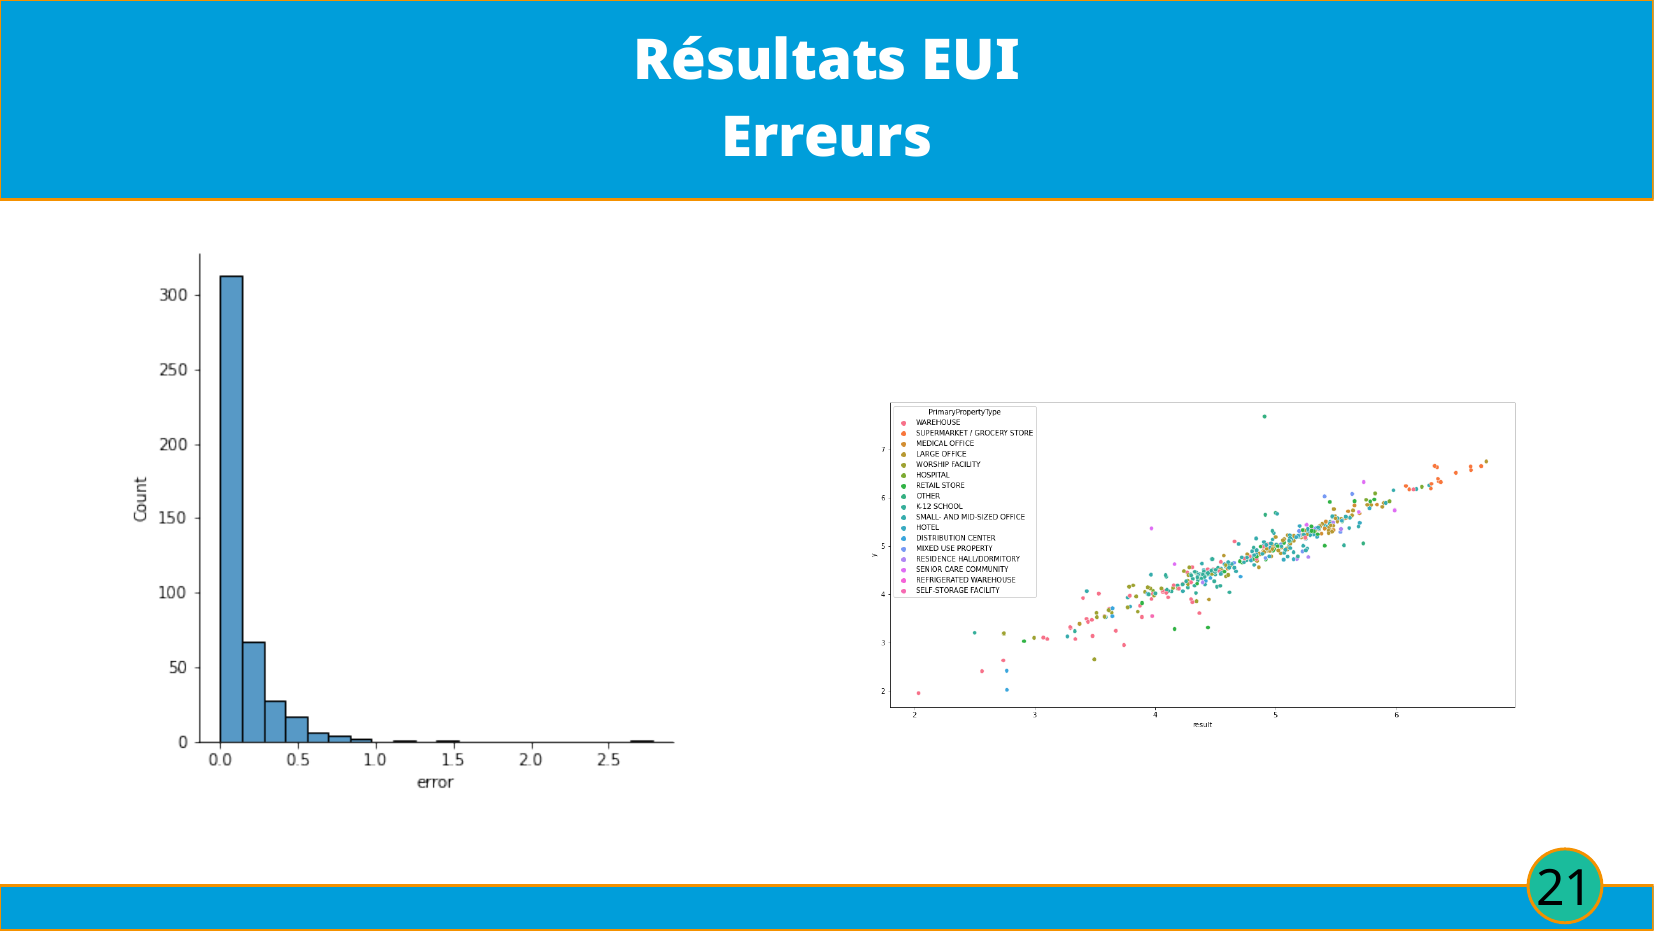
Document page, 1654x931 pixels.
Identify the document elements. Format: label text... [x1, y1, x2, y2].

picture [118, 236, 691, 809]
title Résultats EUI Erreurs [59, 37, 1595, 155]
picture [789, 354, 1595, 757]
